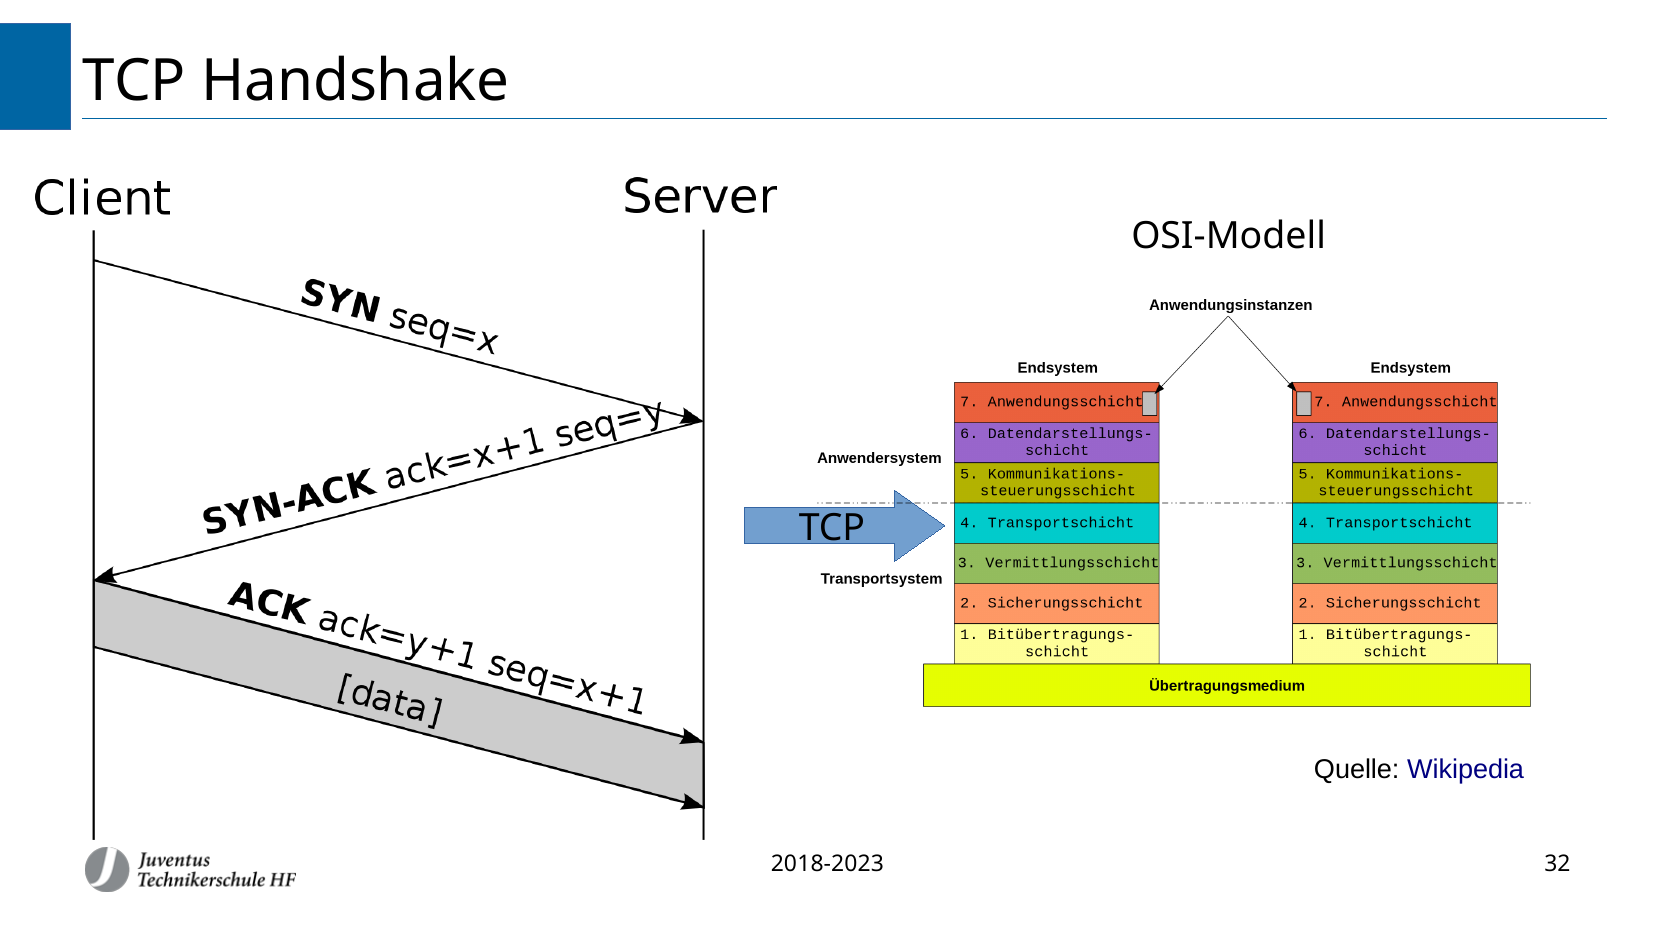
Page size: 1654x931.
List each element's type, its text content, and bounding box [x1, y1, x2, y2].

picture [803, 259, 1568, 756]
text_box TCP [744, 507, 803, 544]
picture [35, 177, 777, 840]
text_box OSI-Modell [1116, 200, 1335, 261]
text_box Quelle: Wikipedia [1299, 746, 1539, 792]
picture [85, 847, 296, 892]
title TCP Handshake [82, 37, 1571, 119]
